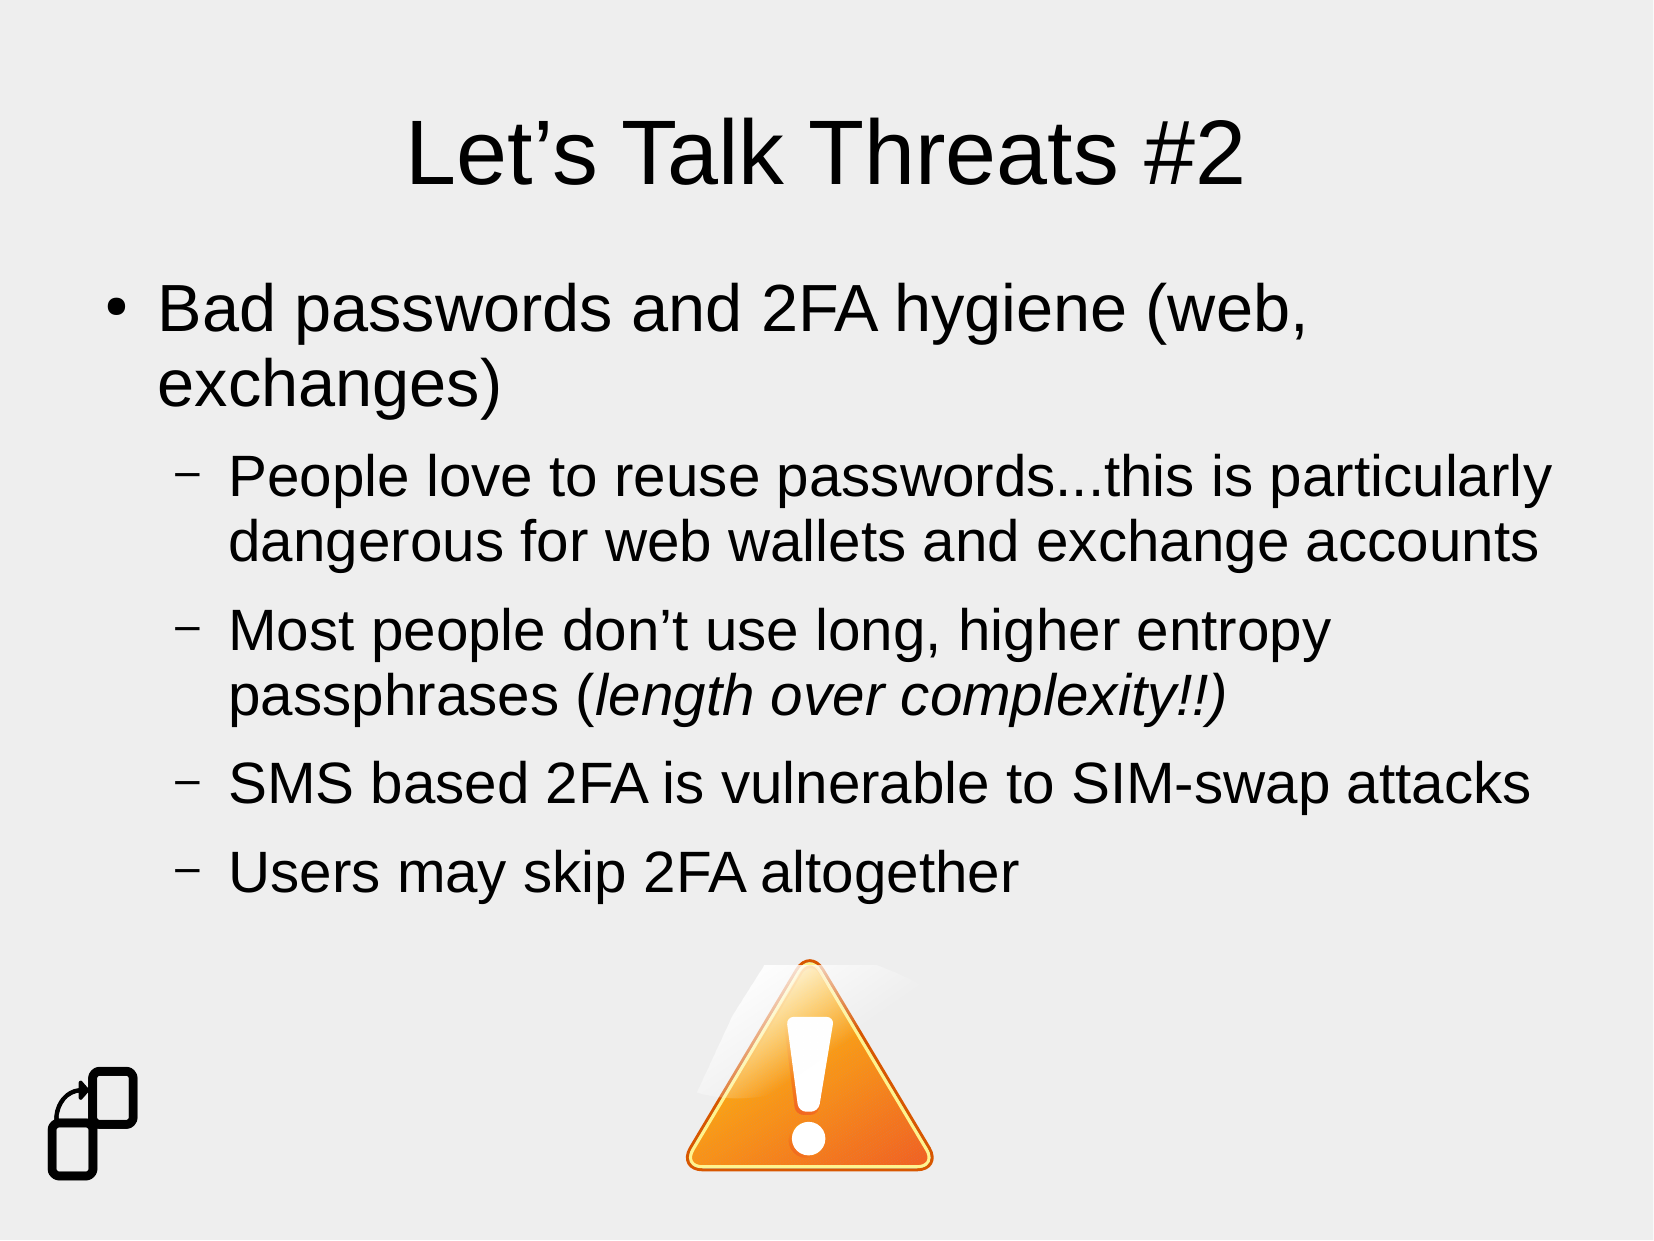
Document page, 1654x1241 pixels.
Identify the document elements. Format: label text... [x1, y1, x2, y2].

list Bad passwords and 2FA hygiene (web, exchanges) People love to reuse passwords...this is particularly dangerous for web wallets and exchange accounts Most people don’t use long, higher entropy passphrases (length over complexity!!) SMS based 2FA is vulnerable to SIM-swap attacks Users may skip 2FA altogether [86, 270, 1576, 991]
title Let’s Talk Threats #2 [82, 49, 1571, 257]
picture [30, 1062, 153, 1186]
picture [645, 910, 976, 1241]
